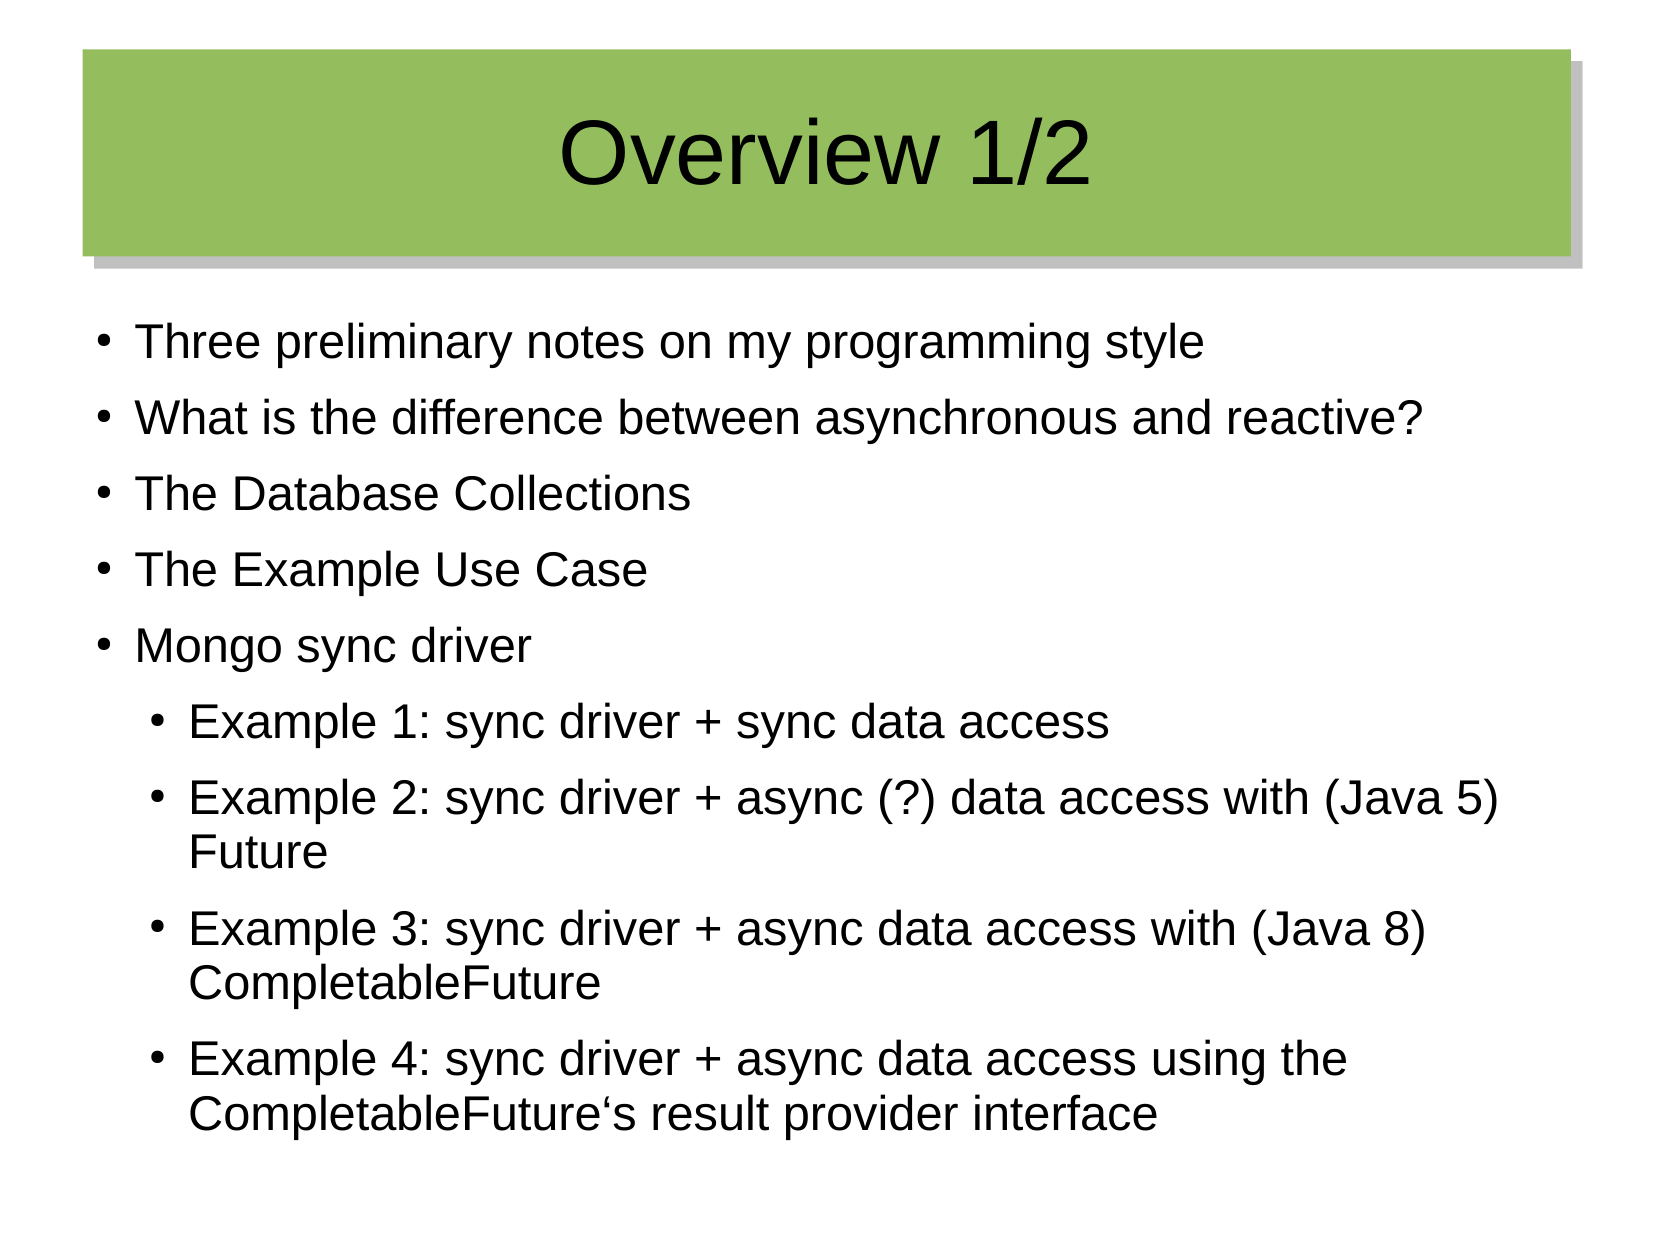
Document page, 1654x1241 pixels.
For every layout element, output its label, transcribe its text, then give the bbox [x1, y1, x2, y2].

title Overview 1/2 [82, 49, 1571, 257]
list Three preliminary notes on my programming style What is the difference between asynchronous and reactive? The Database Collections The Example Use Case Mongo sync driver Example 1: sync driver + sync data access Example 2: sync driver + async (?) data access with (Java 5) Future Example 3: sync driver + async data access with (Java 8) CompletableFuture Example 4: sync driver + async data access using the CompletableFuture‘s result provider interface [82, 313, 1571, 1146]
